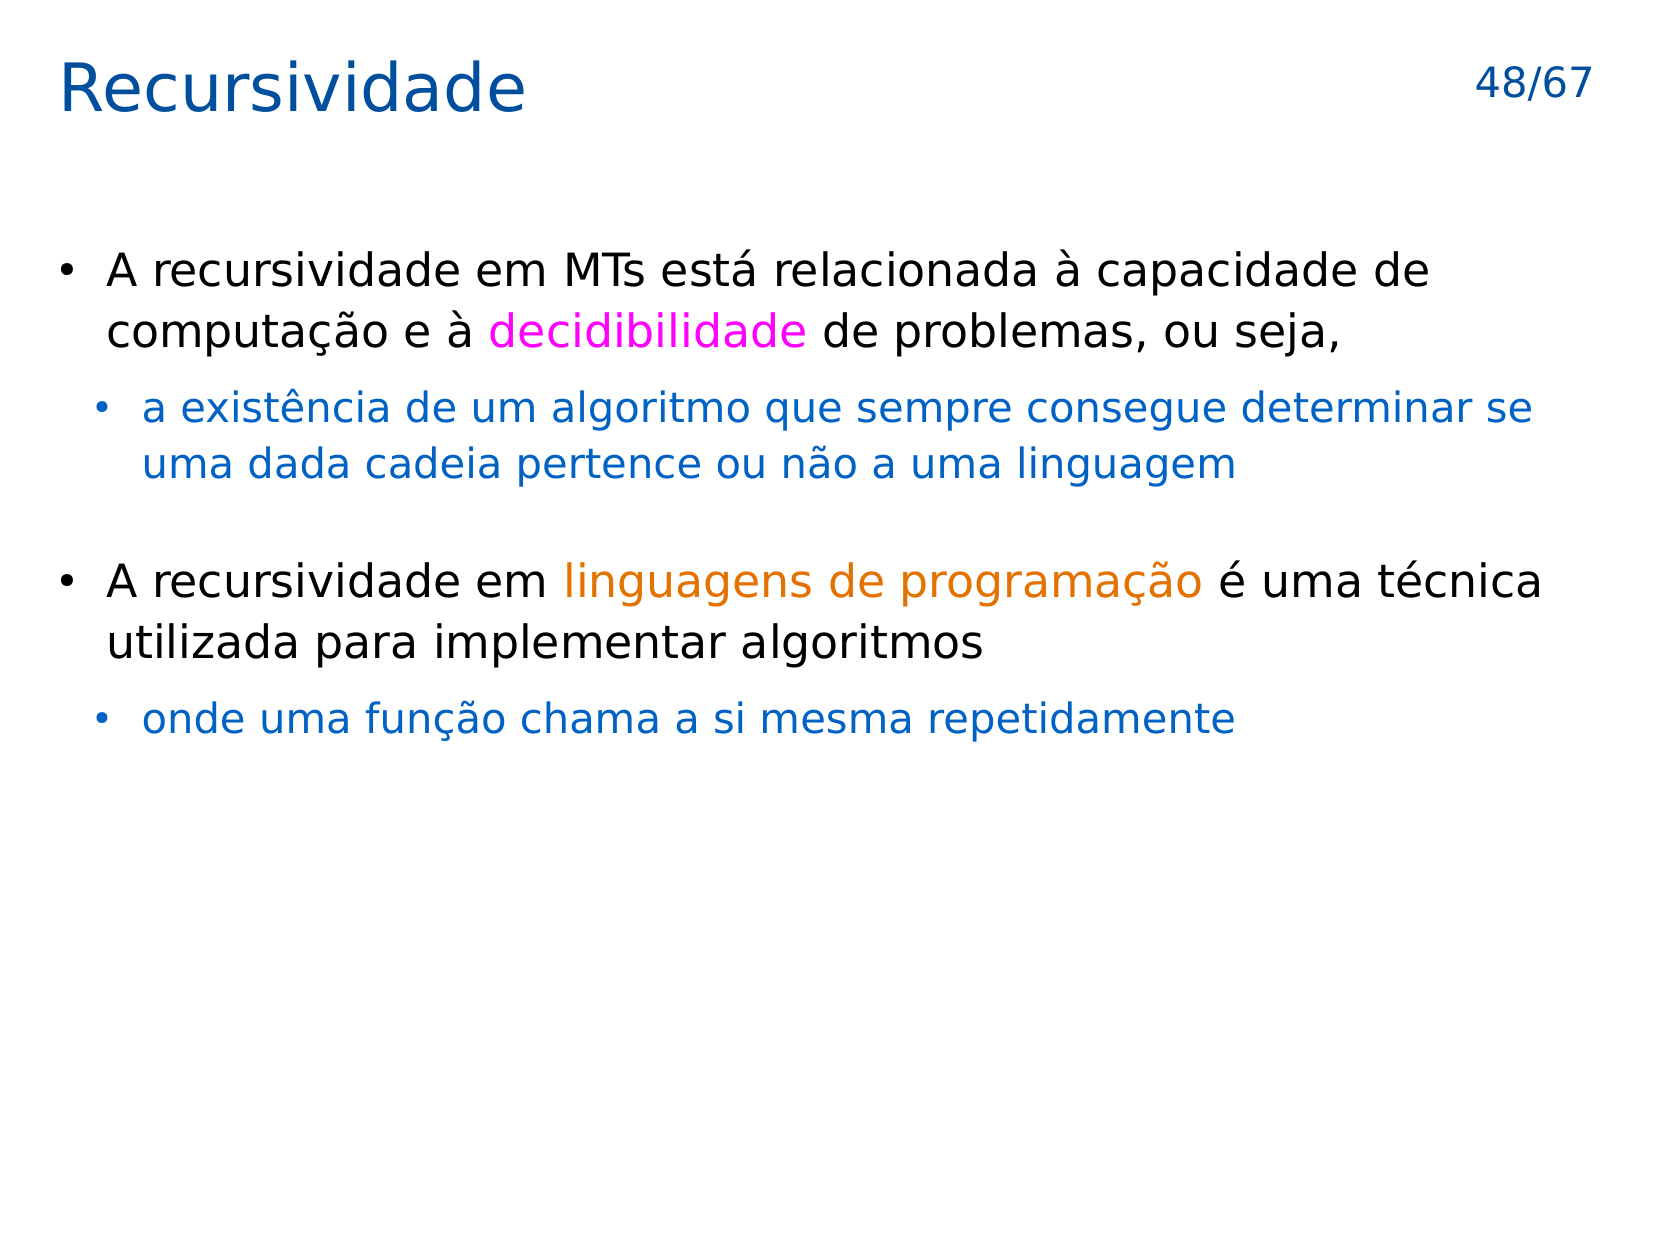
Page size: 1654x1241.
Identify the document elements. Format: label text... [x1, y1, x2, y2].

list A recursividade em MTs está relacionada à capacidade de computação e à decidibilidade de problemas, ou seja, a existência de um algoritmo que sempre consegue determinar se uma dada cadeia pertence ou não a uma linguagem A recursividade em linguagens de programação é uma técnica utilizada para implementar algoritmos onde uma função chama a si mesma repetidamente [59, 236, 1595, 1211]
title Recursividade [59, 29, 1625, 148]
